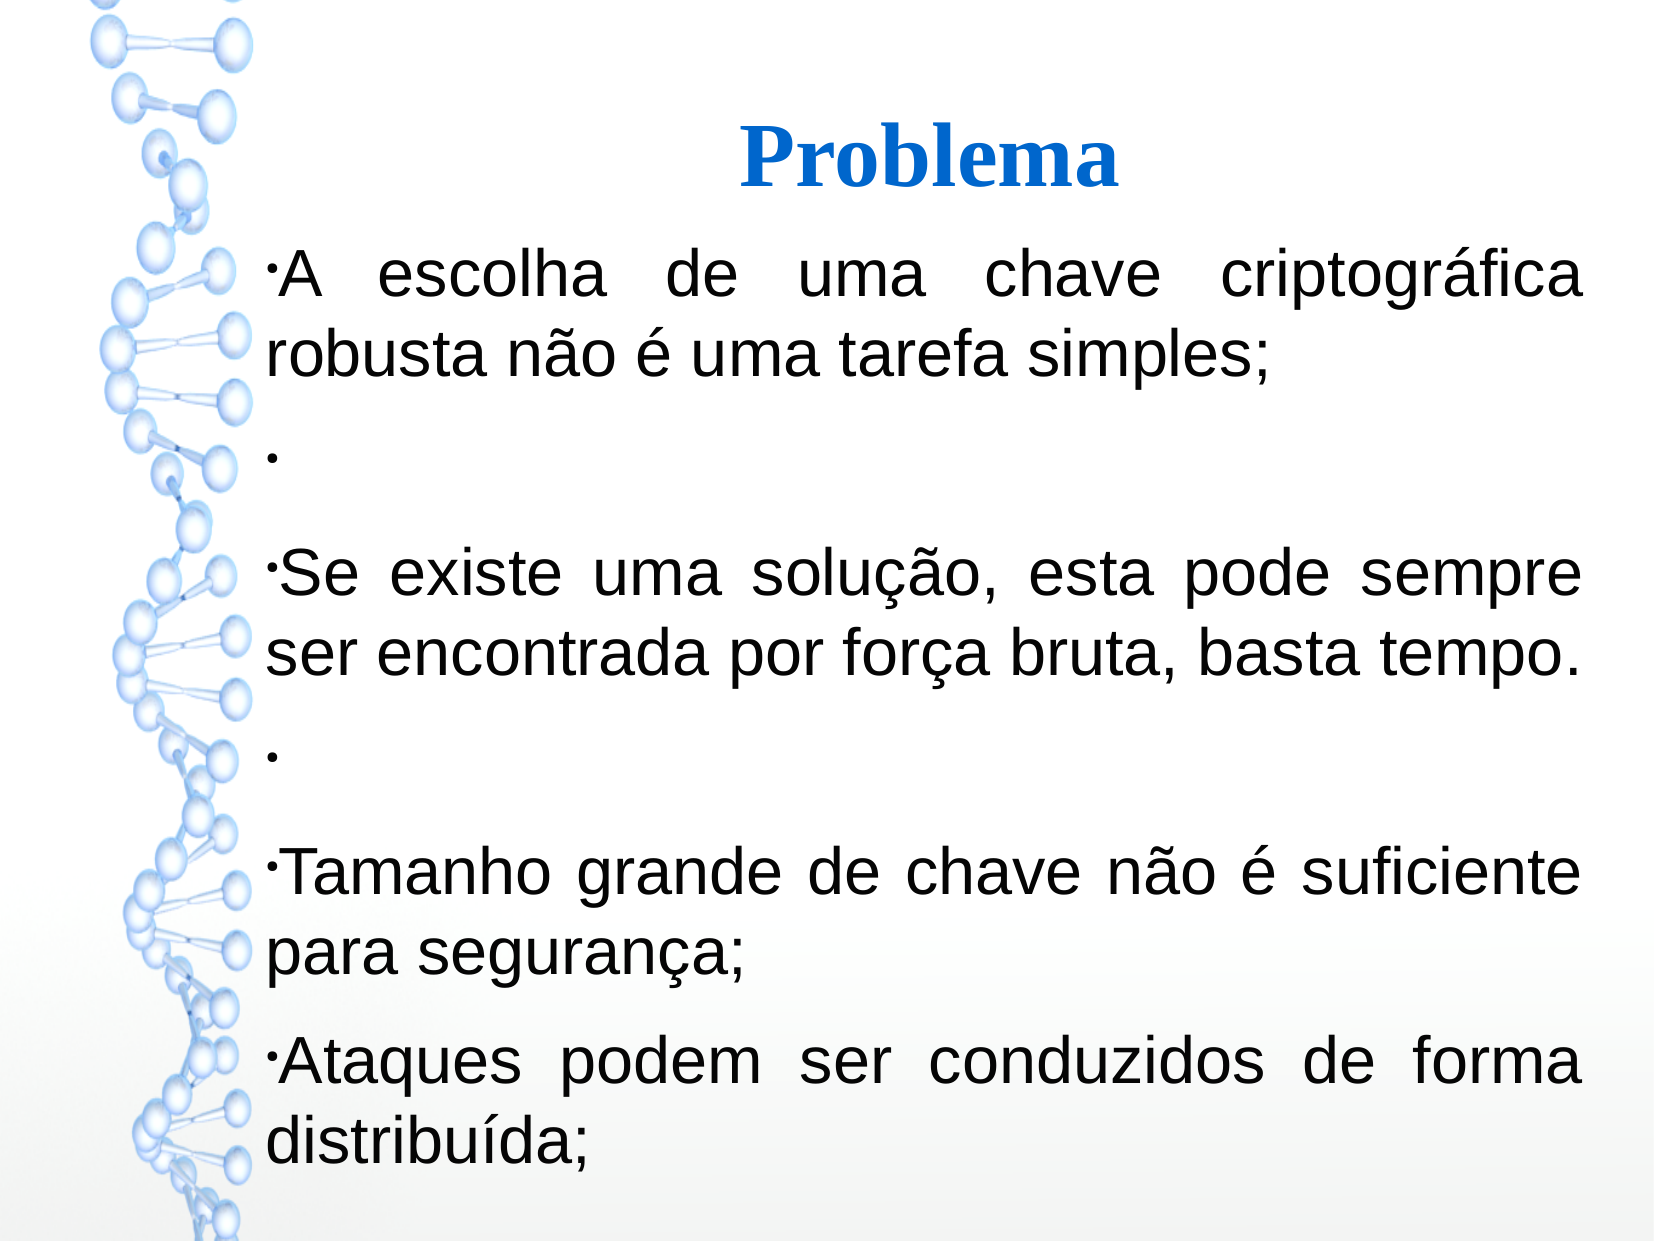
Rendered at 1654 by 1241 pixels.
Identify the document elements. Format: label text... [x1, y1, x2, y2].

list A escolha de uma chave criptográfica robusta não é uma tarefa simples; Se existe uma solução, esta pode sempre ser encontrada por força bruta, basta tempo. Tamanho grande de chave não é suficiente para segurança; Ataques podem ser conduzidos de forma distribuída; [265, 229, 1595, 1183]
title Problema [265, 47, 1595, 229]
